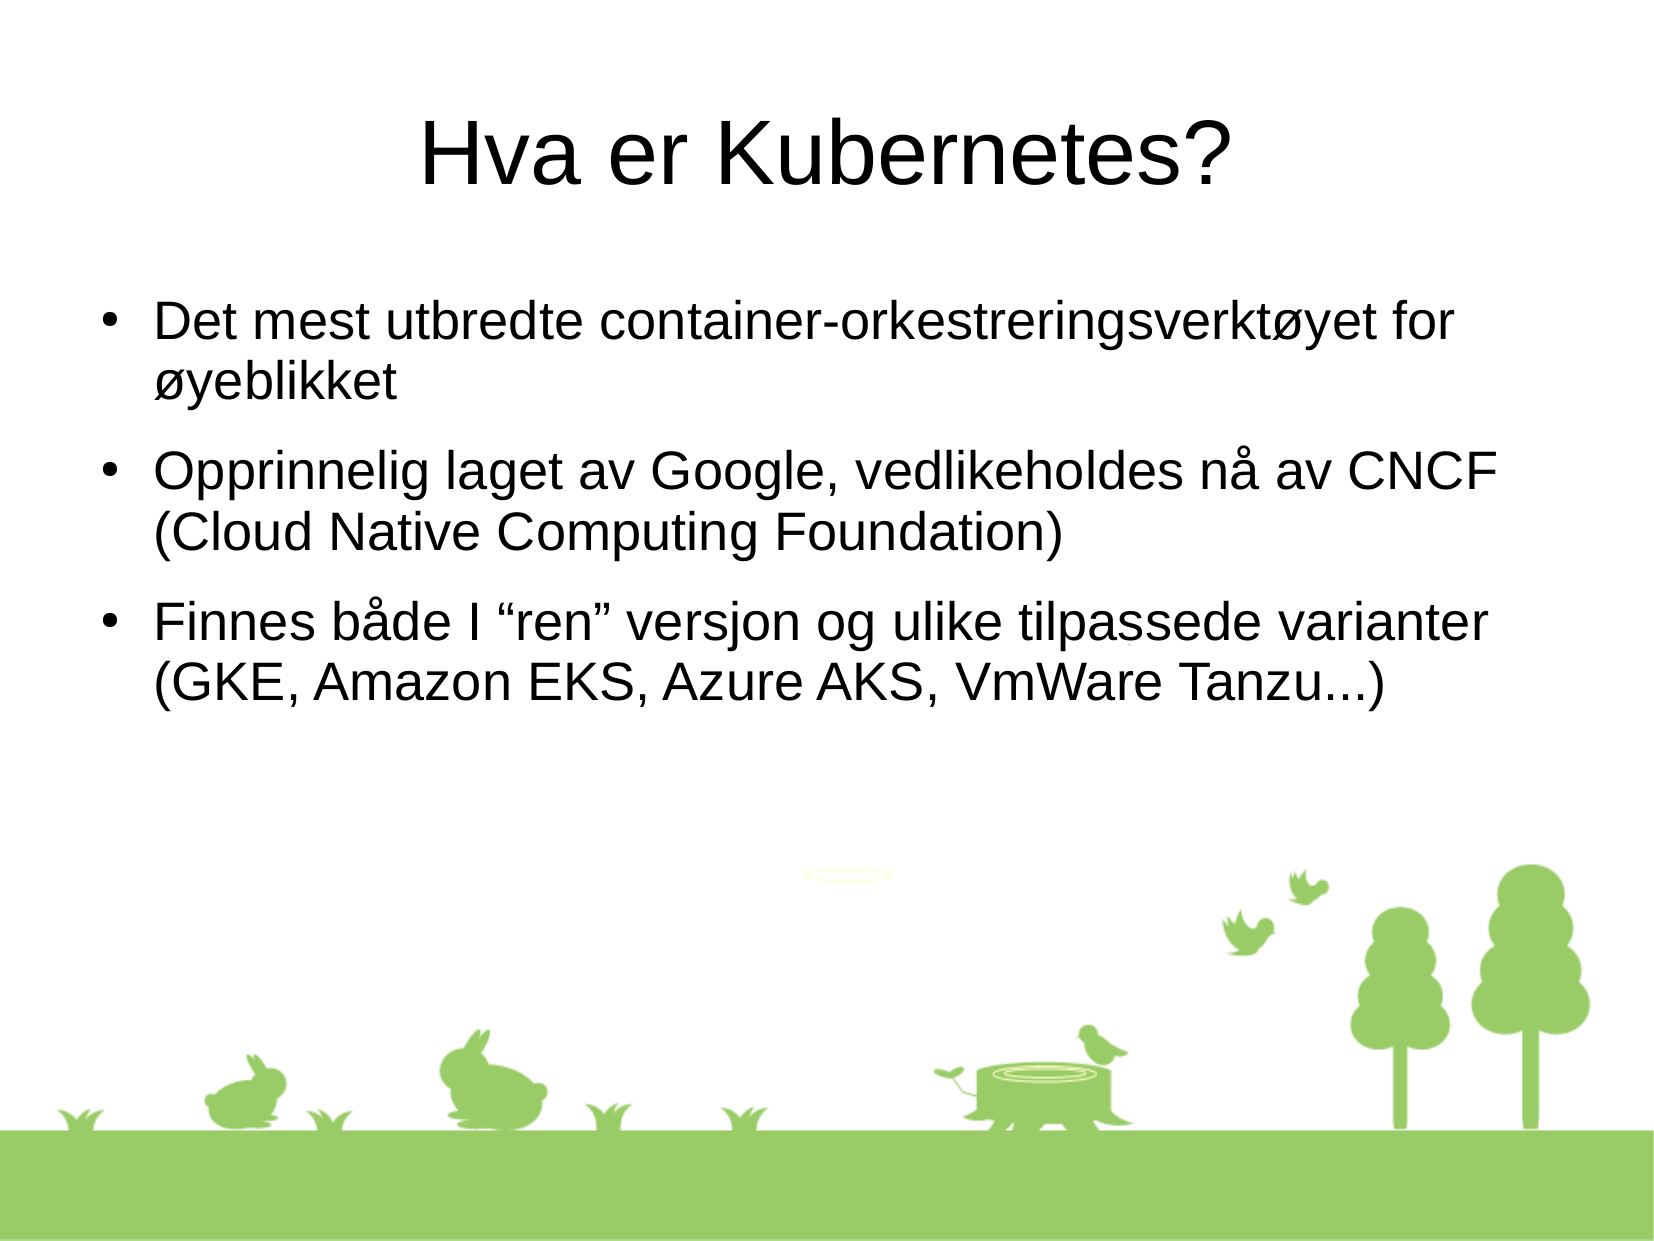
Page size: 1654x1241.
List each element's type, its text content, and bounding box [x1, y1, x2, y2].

list Det mest utbredte container-orkestreringsverktøyet for øyeblikket Opprinnelig laget av Google, vedlikeholdes nå av CNCF (Cloud Native Computing Foundation) Finnes både I “ren” versjon og ulike tilpassede varianter (GKE, Amazon EKS, Azure AKS, VmWare Tanzu...) [82, 290, 1571, 1010]
title Hva er Kubernetes? [82, 49, 1571, 257]
picture [0, 0, 1654, 1241]
